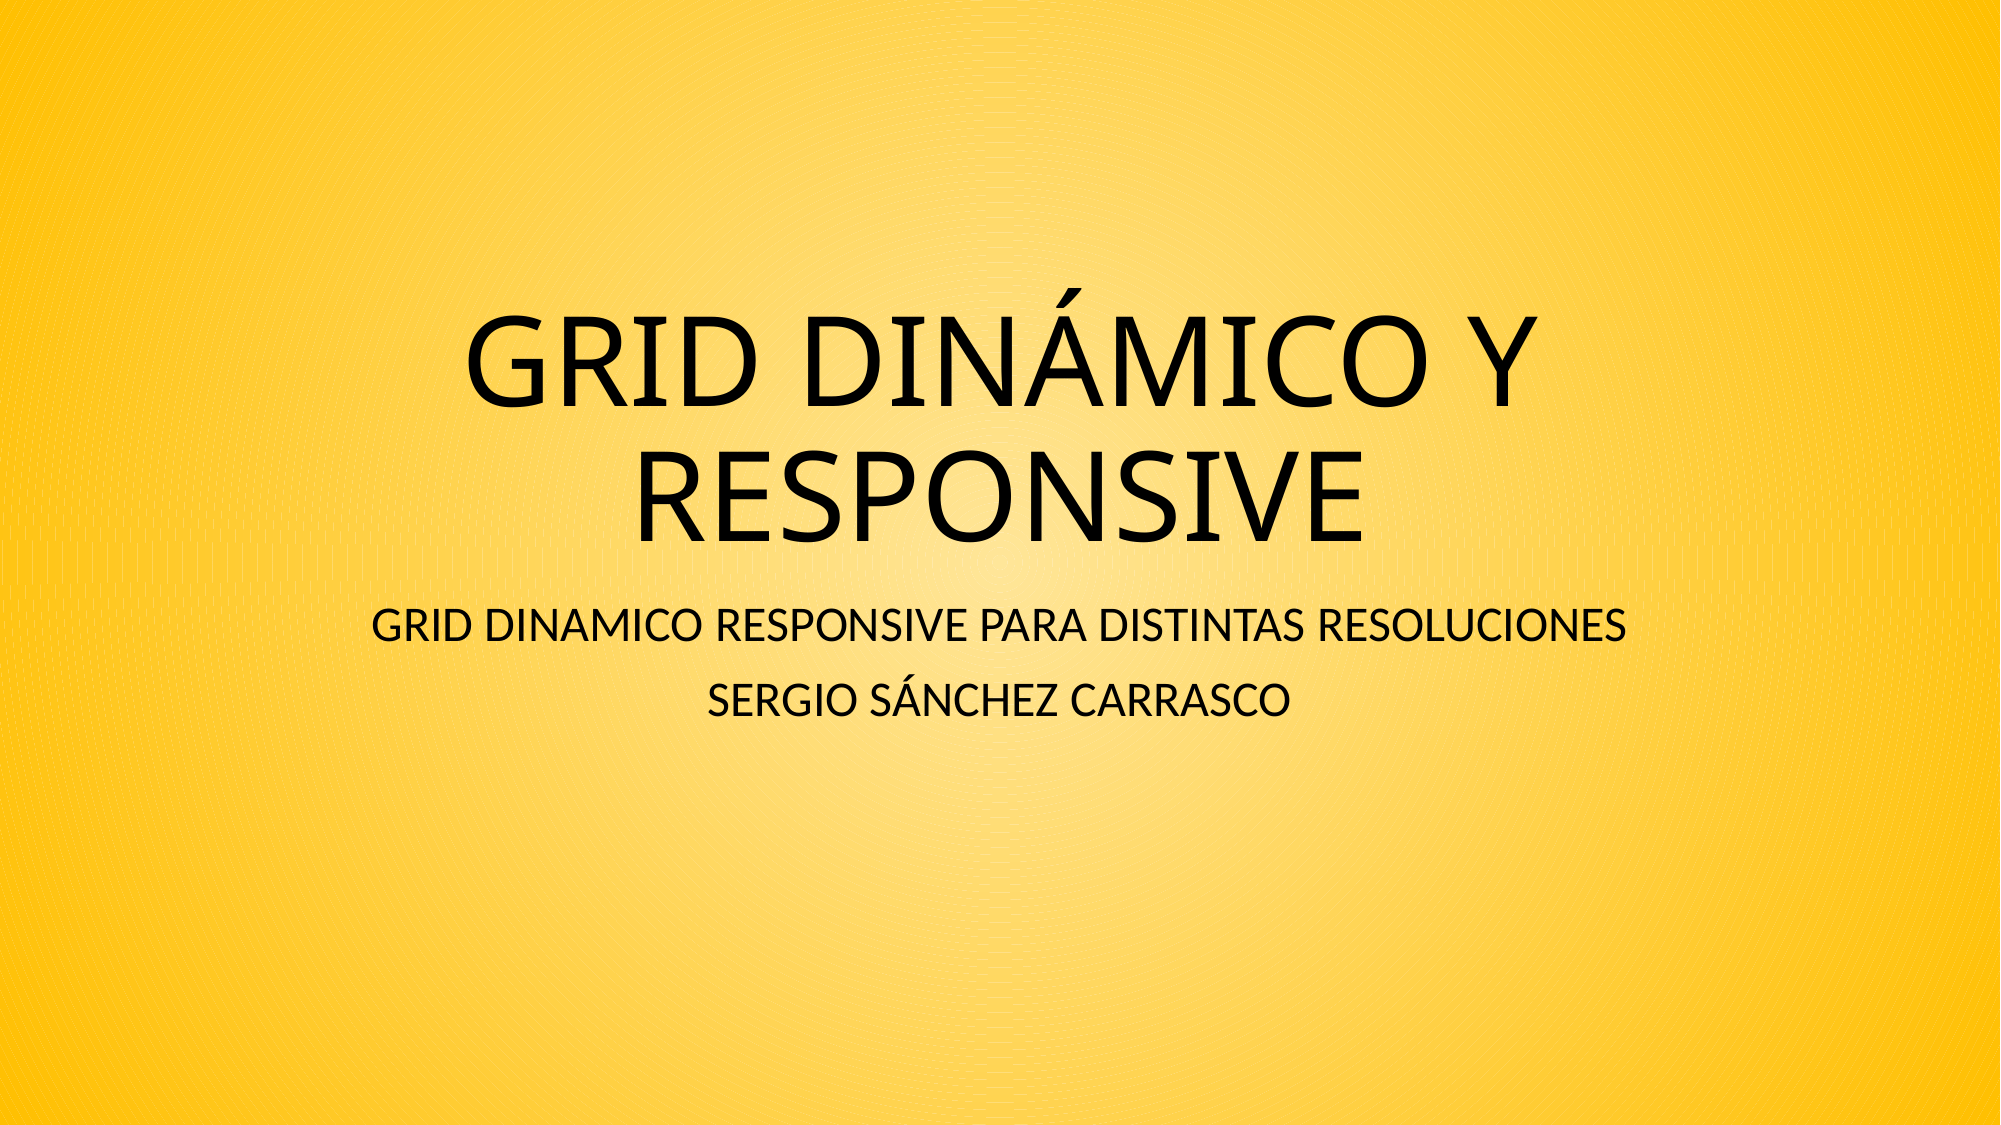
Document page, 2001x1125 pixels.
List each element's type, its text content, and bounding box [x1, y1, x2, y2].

title GRID DINÁMICO Y RESPONSIVE [249, 184, 1750, 576]
subtitle GRID DINAMICO RESPONSIVE PARA DISTINTAS RESOLUCIONES SERGIO SÁNCHEZ CARRASCO [249, 590, 1750, 863]
